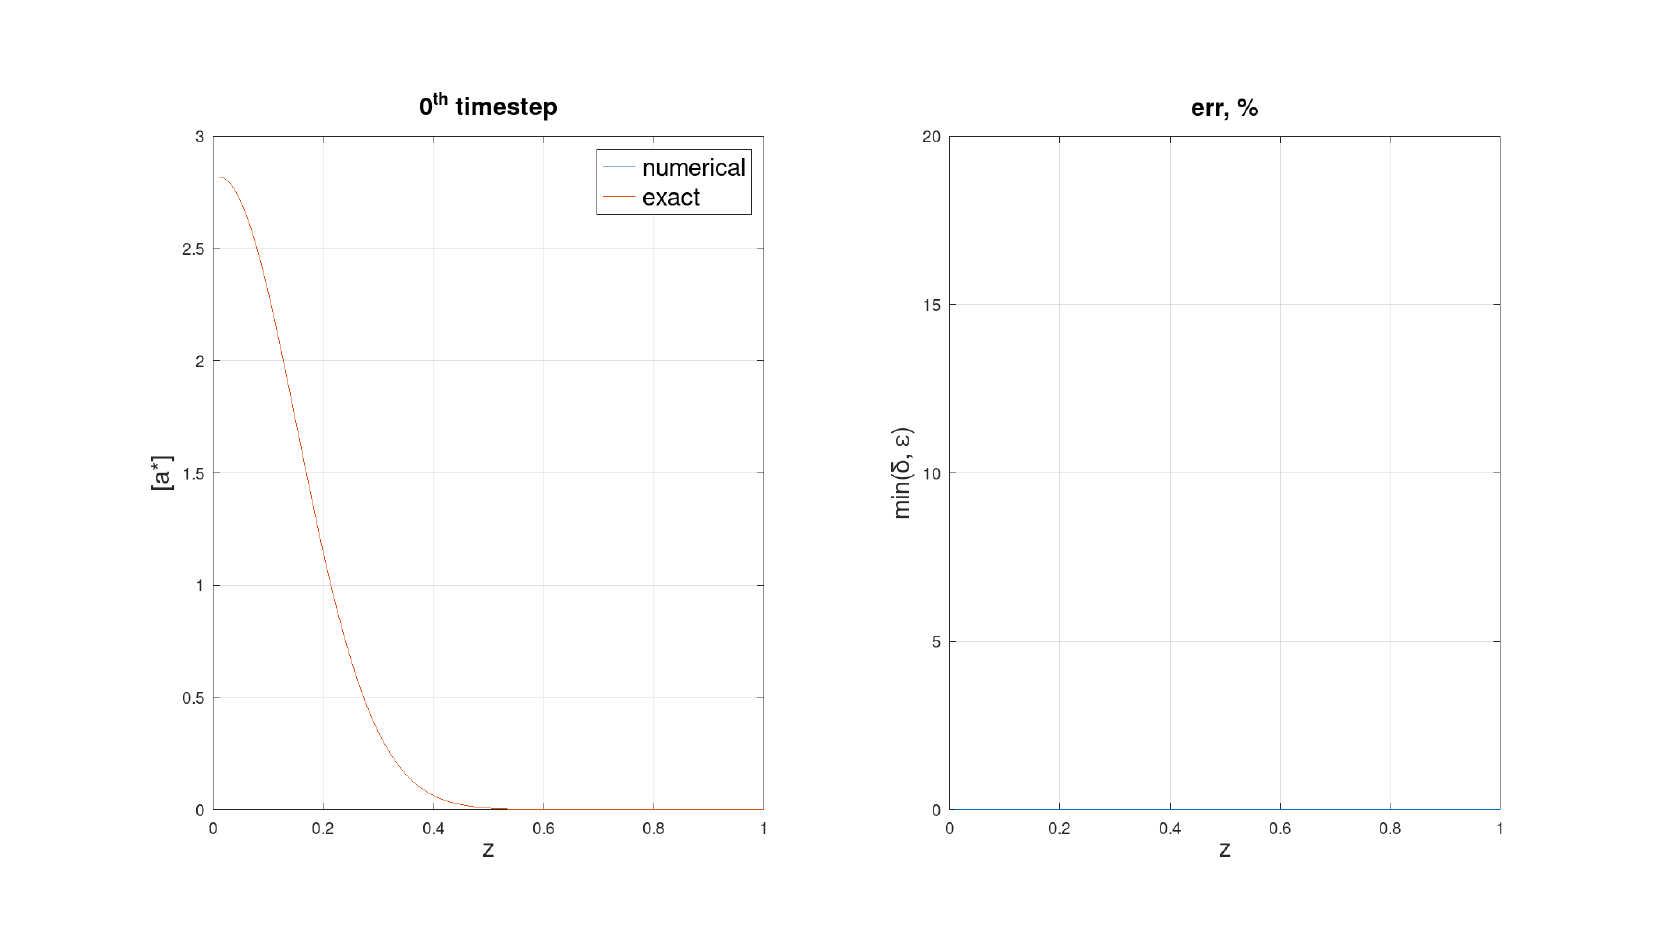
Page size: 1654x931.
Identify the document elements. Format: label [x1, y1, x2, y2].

picture [0, 74, 1654, 901]
